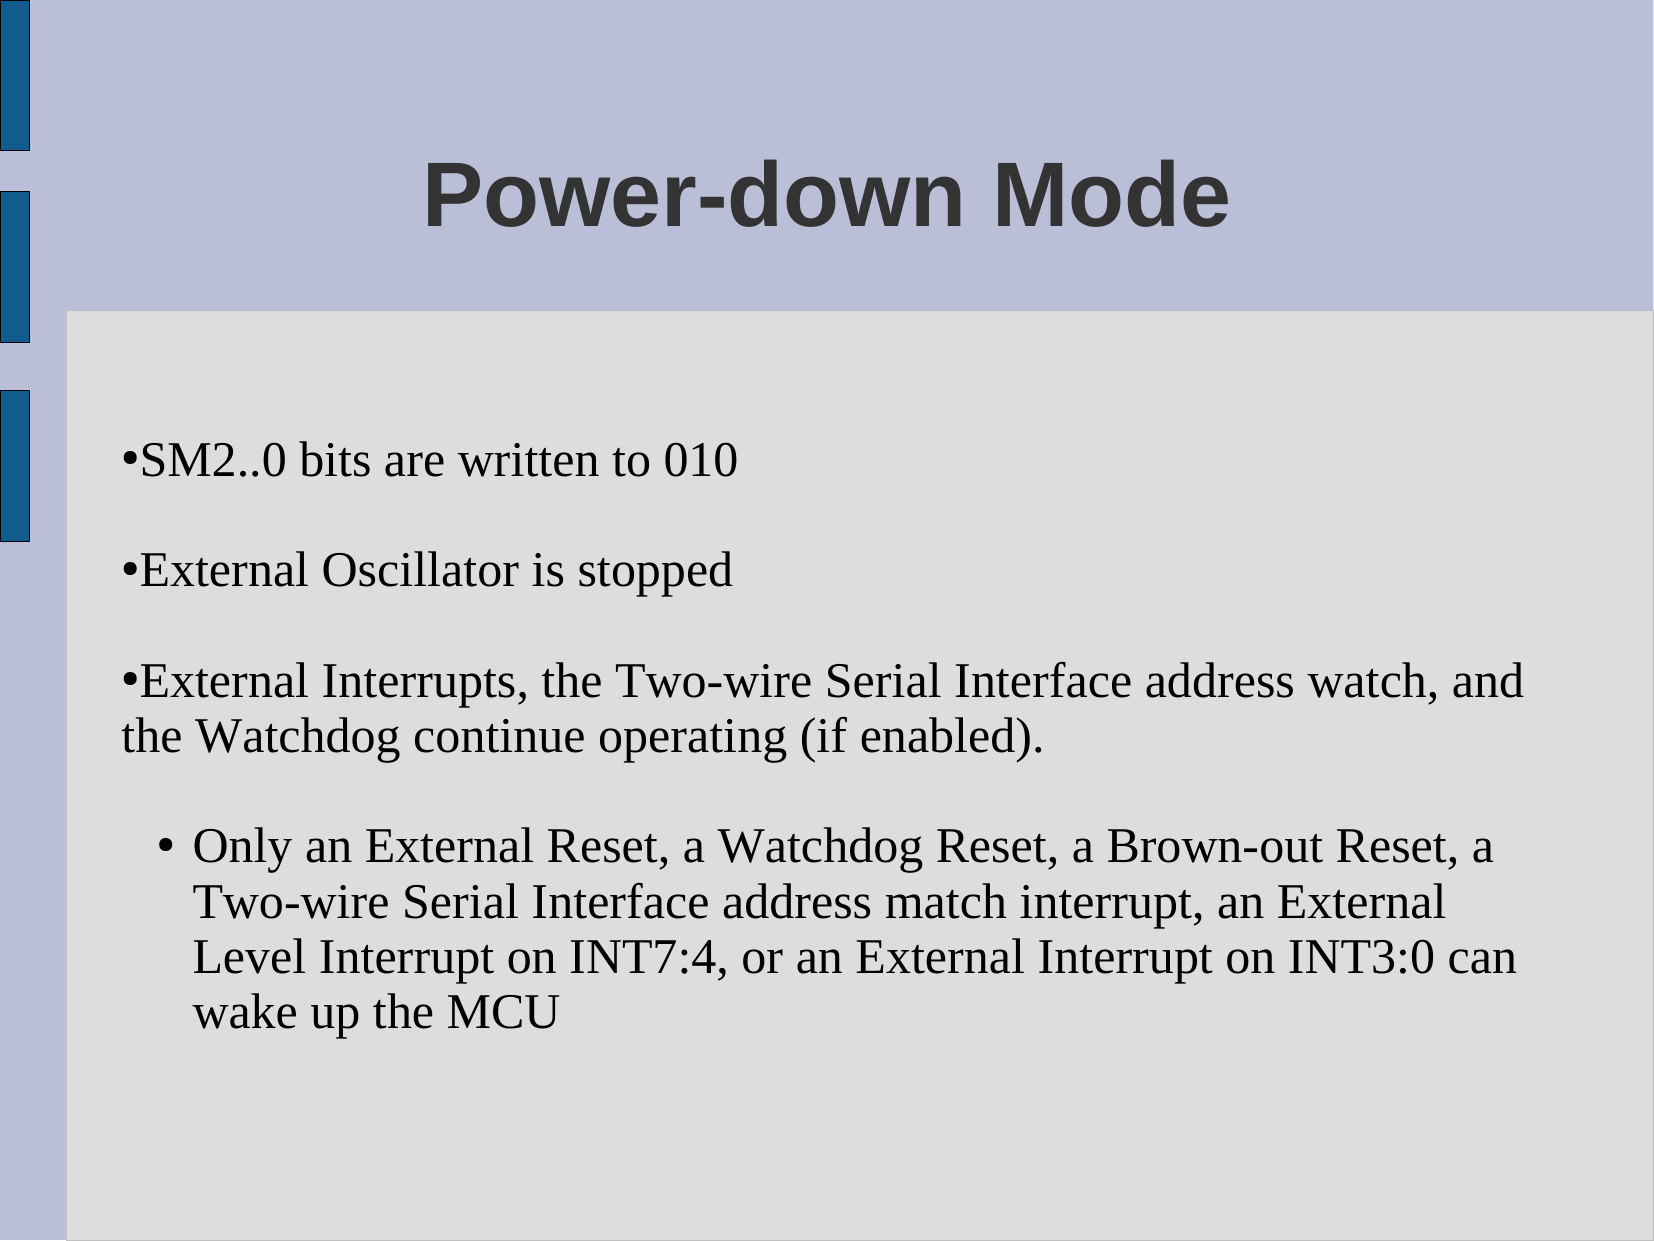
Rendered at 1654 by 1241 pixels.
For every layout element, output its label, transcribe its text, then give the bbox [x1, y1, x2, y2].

title Power-down Mode [121, 91, 1534, 299]
subtitle SM2..0 bits are written to 010 External Oscillator is stopped External Interrupts, the Two-wire Serial Interface address watch, and the Watchdog continue operating (if enabled). Only an External Reset, a Watchdog Reset, a Brown-out Reset, a Two-wire Serial Interface address match interrupt, an External Level Interrupt on INT7:4, or an External Interrupt on INT3:0 can wake up the MCU [121, 344, 1534, 1127]
